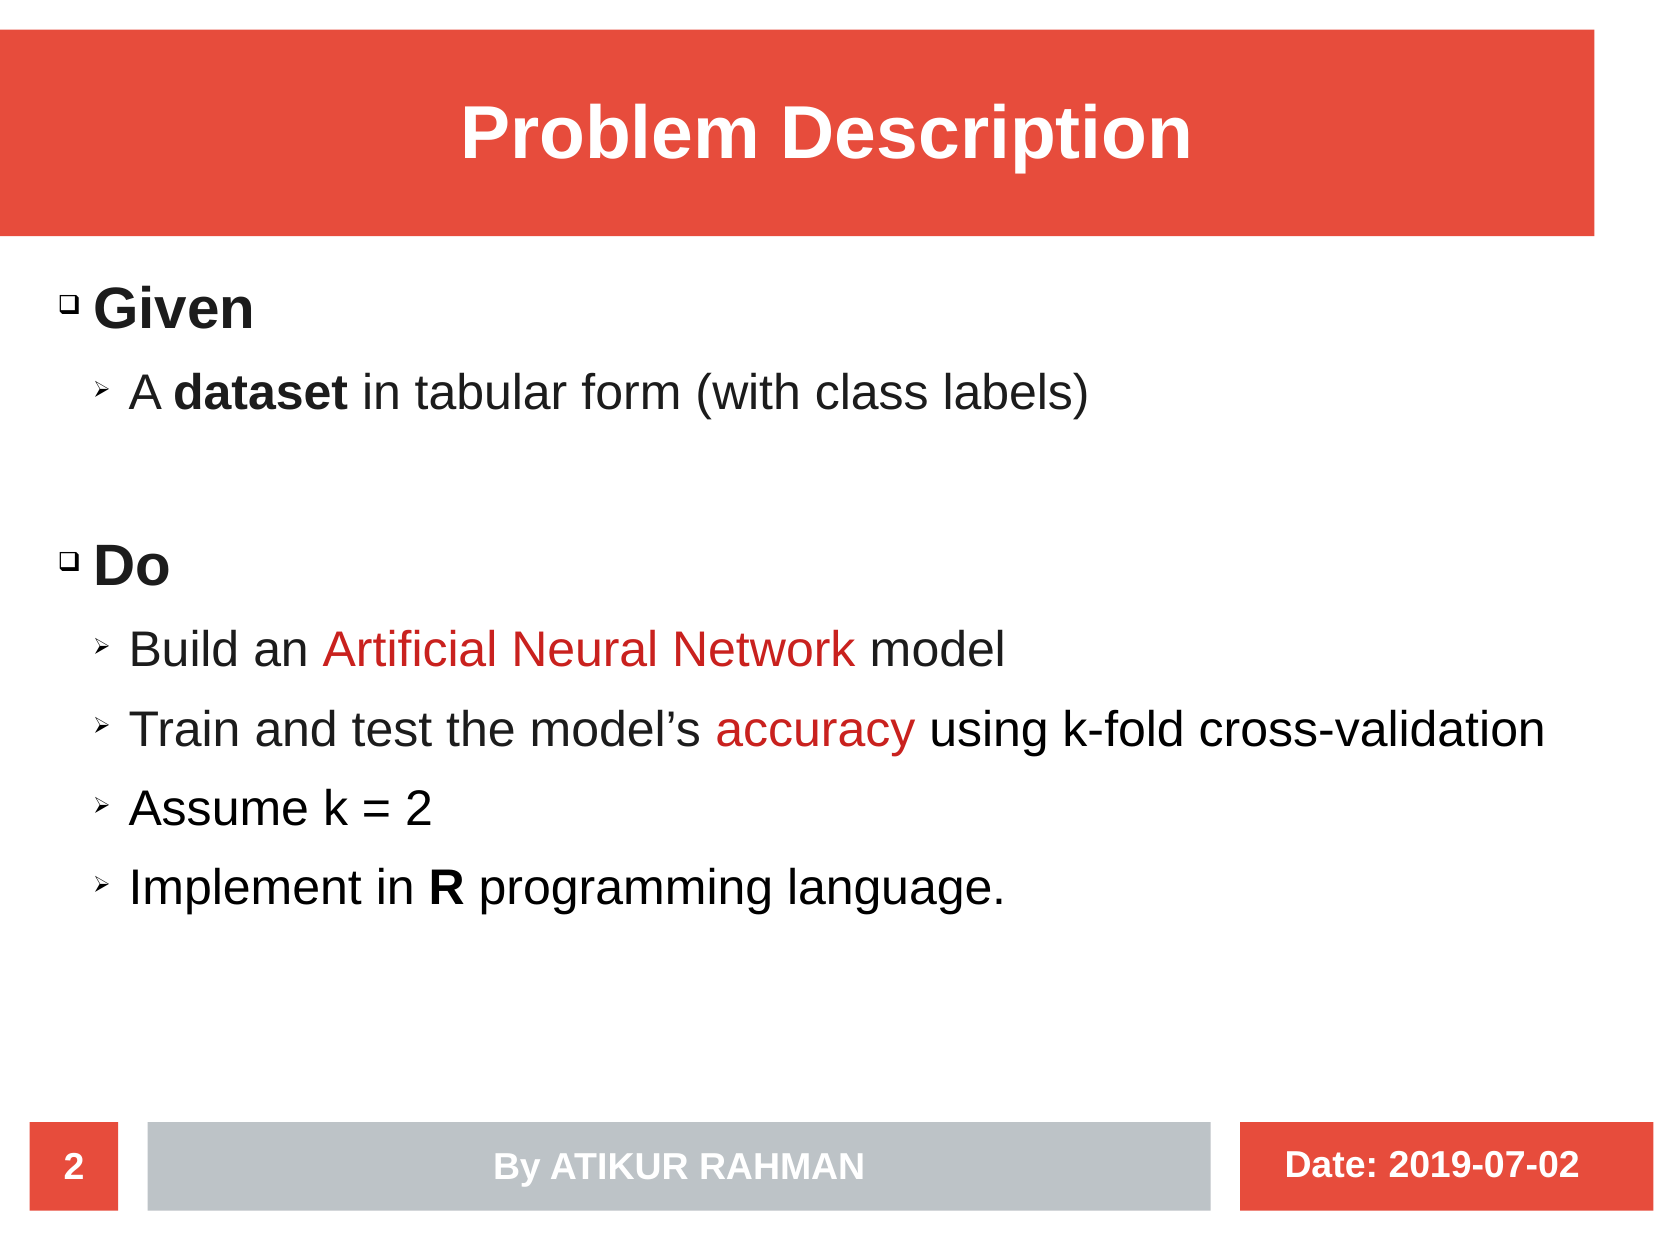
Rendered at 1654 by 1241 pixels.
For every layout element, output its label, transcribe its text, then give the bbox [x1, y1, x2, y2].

list Given A dataset in tabular form (with class labels) Do Build an Artificial Neural Network model Train and test the model’s accuracy using k-fold cross-validation Assume k = 2 Implement in R programming language. [57, 275, 1564, 1044]
title Problem Description [266, 59, 1388, 207]
